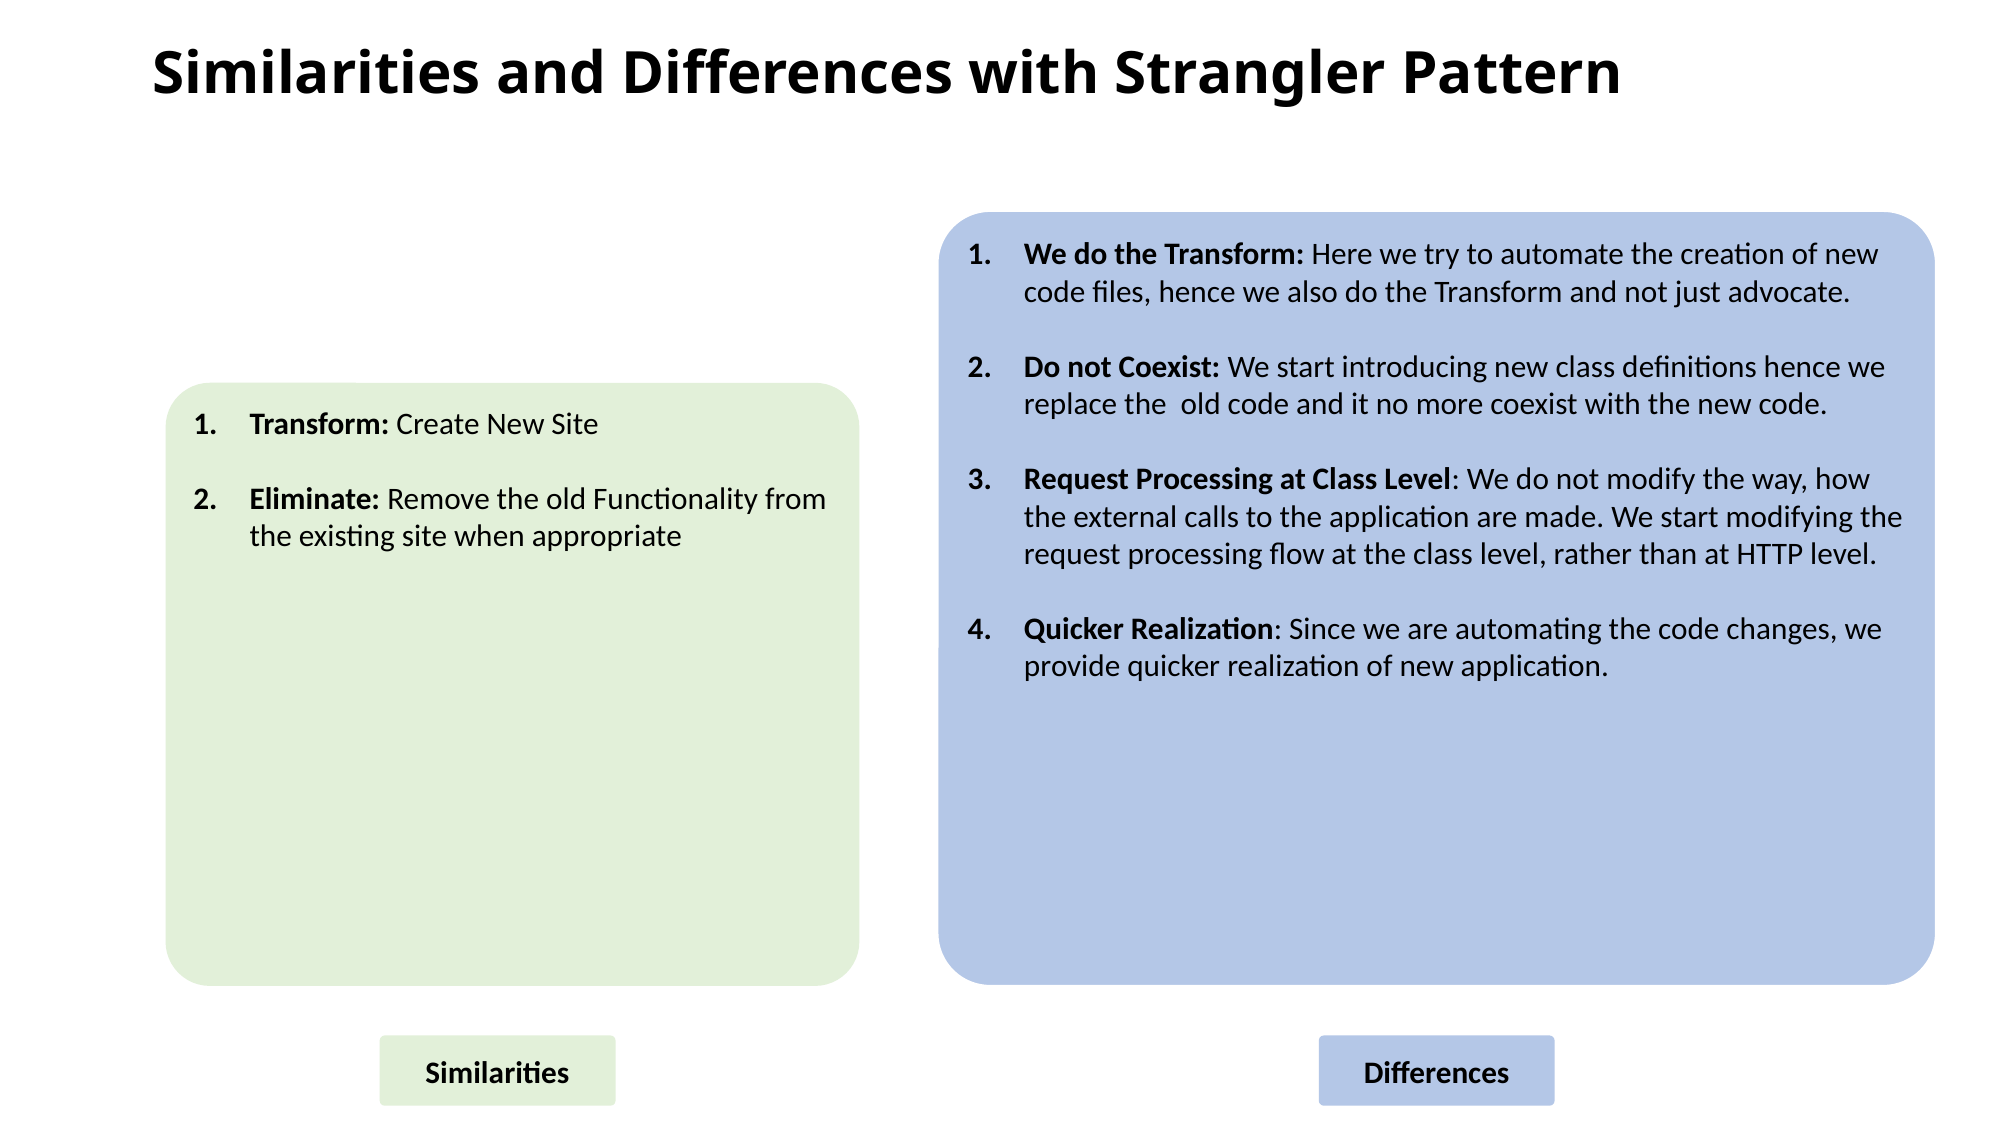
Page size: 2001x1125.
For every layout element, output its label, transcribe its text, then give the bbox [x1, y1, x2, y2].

title Similarities and Differences with Strangler Pattern [137, 0, 1863, 184]
text_box Transform: Create New Site Eliminate: Remove the old Functionality from the existing site when appropriate [165, 382, 860, 986]
text_box Similarities [379, 1035, 616, 1106]
text_box We do the Transform: Here we try to automate the creation of new code files, hence we also do the Transform and not just advocate. Do not Coexist: We start introducing new class definitions hence we replace the old code and it no more coexist with the new code. Request Processing at Class Level: We do not modify the way, how the external calls to the application are made. We start modifying the request processing flow at the class level, rather than at HTTP level. Quicker Realization: Since we are automating the code changes, we provide quicker realization of new application. [937, 210, 1936, 986]
text_box Differences [1318, 1035, 1555, 1106]
